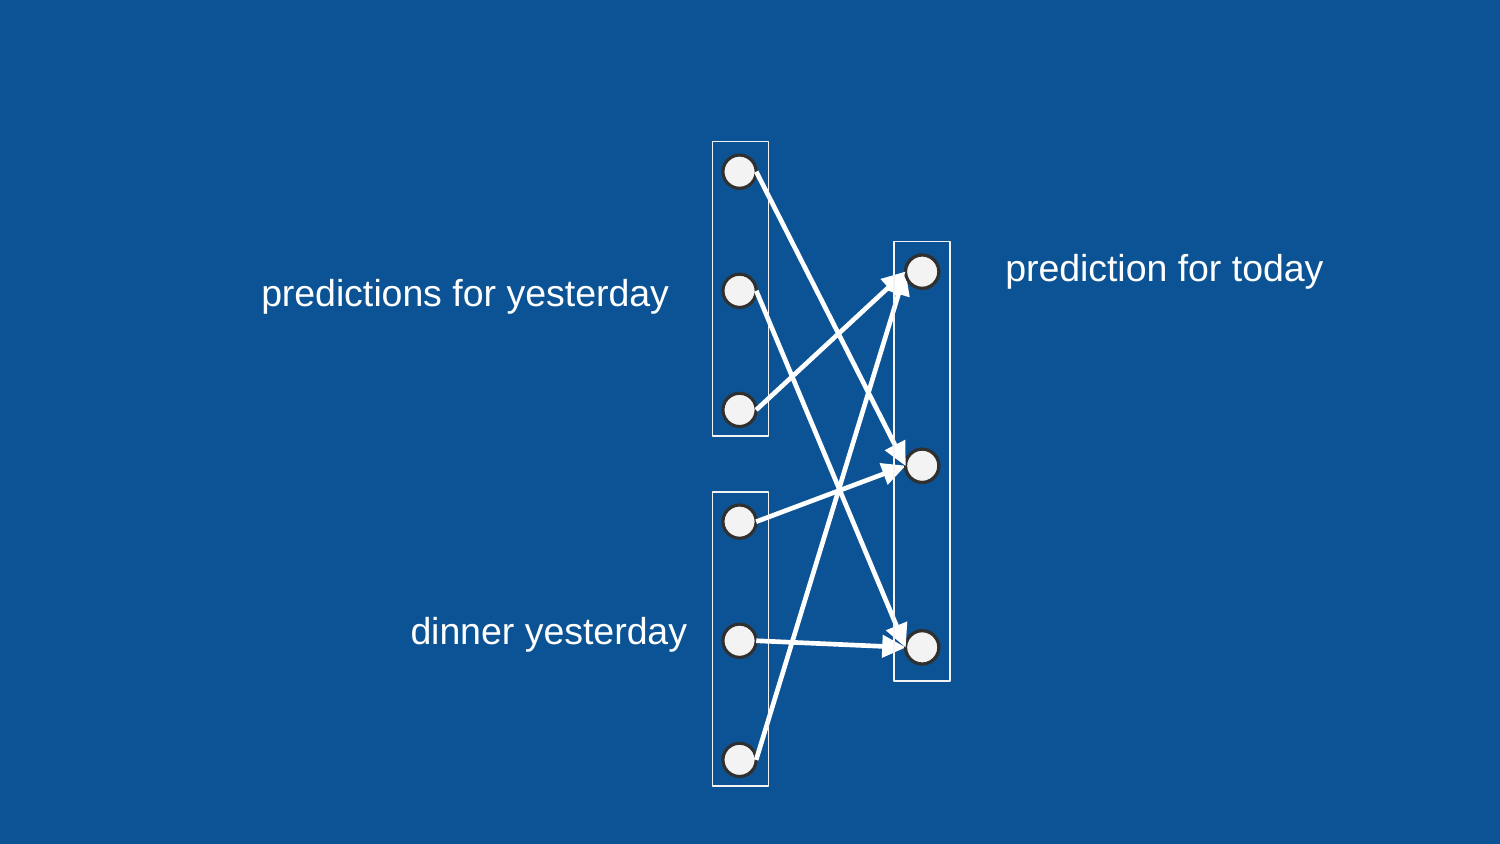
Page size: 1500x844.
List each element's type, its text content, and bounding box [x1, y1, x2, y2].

text_box predictions for yesterday [246, 254, 712, 342]
text_box [722, 624, 756, 658]
text_box predictions for yesterday [713, 254, 768, 342]
text_box dinner yesterday [713, 591, 759, 680]
text_box [905, 630, 939, 665]
text_box [905, 255, 939, 289]
text_box [905, 449, 939, 483]
text_box [722, 155, 757, 189]
text_box [722, 743, 757, 777]
text_box prediction for today [990, 229, 1413, 317]
text_box [722, 393, 757, 427]
text_box [722, 504, 756, 539]
text_box predictions for yesterday [769, 254, 822, 342]
text_box dinner yesterday [395, 591, 712, 680]
